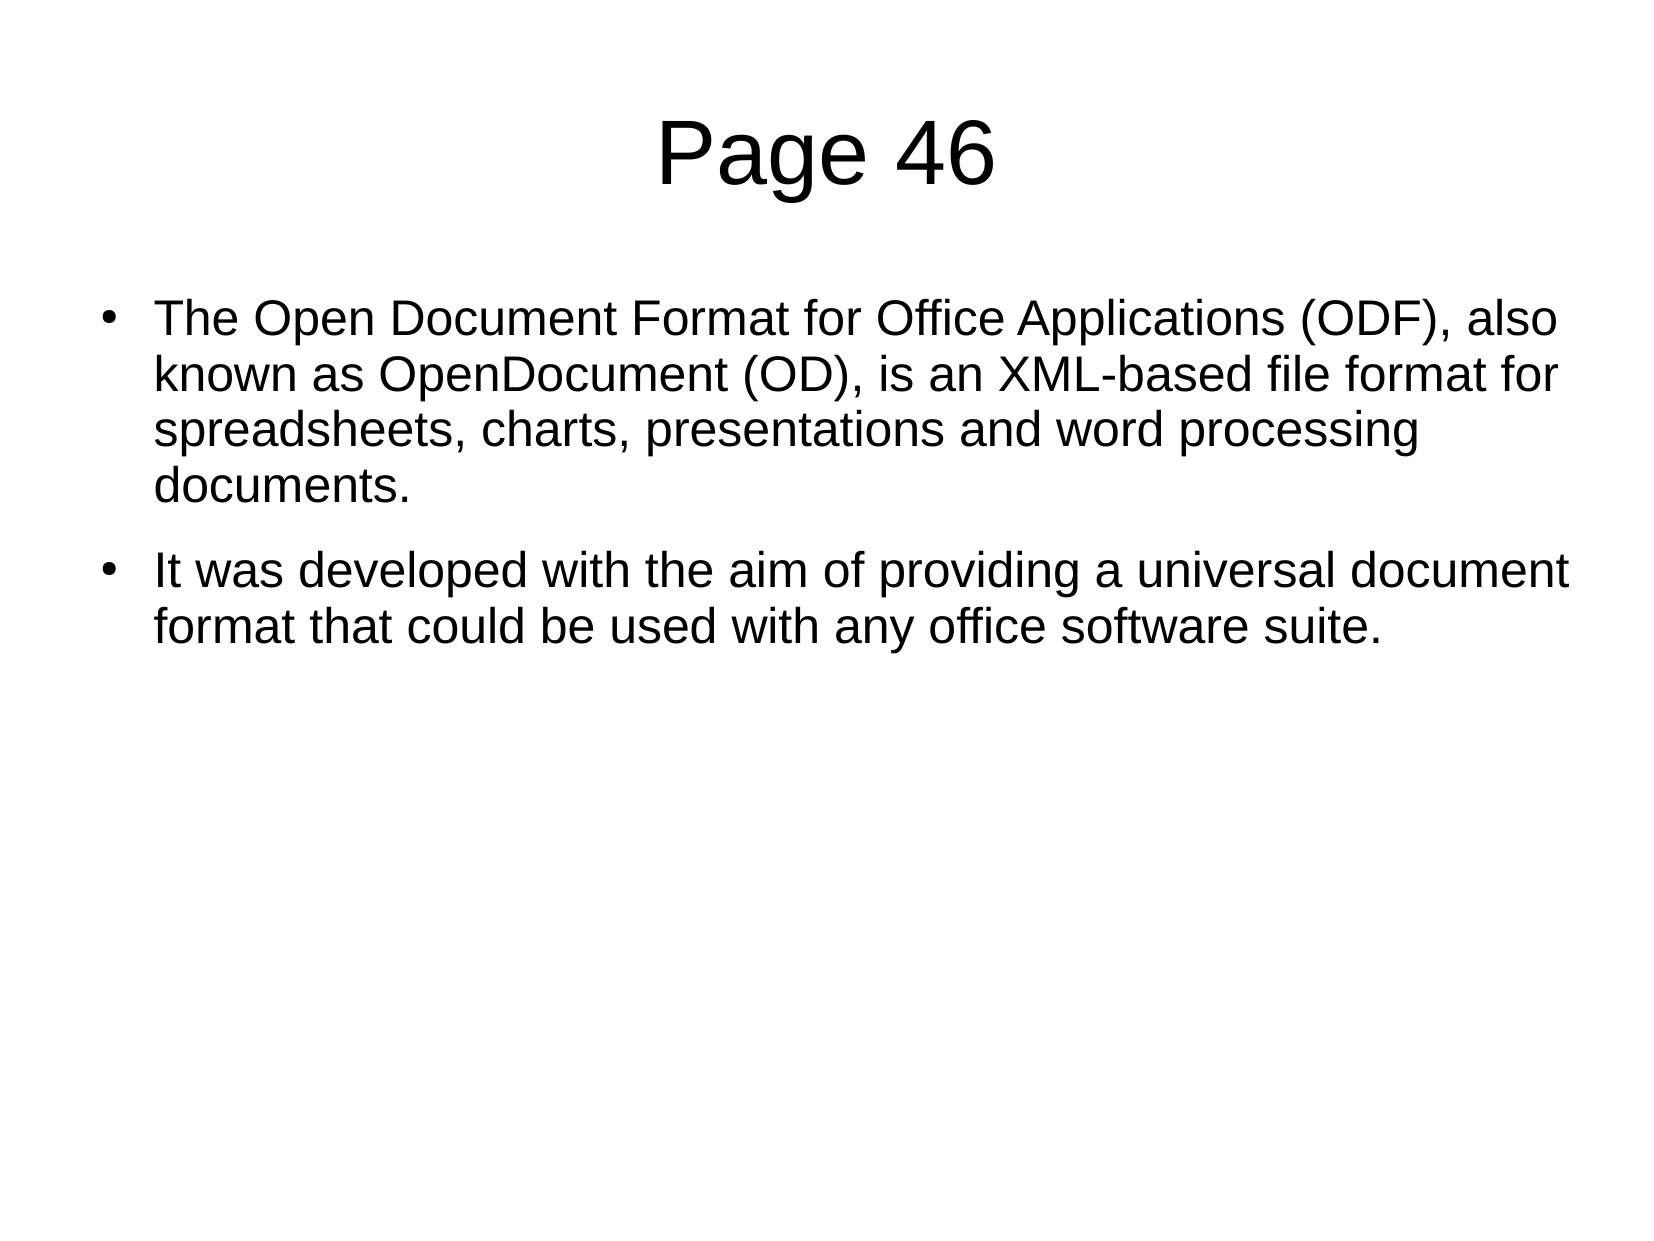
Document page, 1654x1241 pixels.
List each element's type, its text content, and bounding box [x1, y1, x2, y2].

title Page 46 [82, 49, 1571, 257]
list The Open Document Format for Office Applications (ODF), also known as OpenDocument (OD), is an XML-based file format for spreadsheets, charts, presentations and word processing documents. It was developed with the aim of providing a universal document format that could be used with any office software suite. [82, 290, 1571, 1109]
